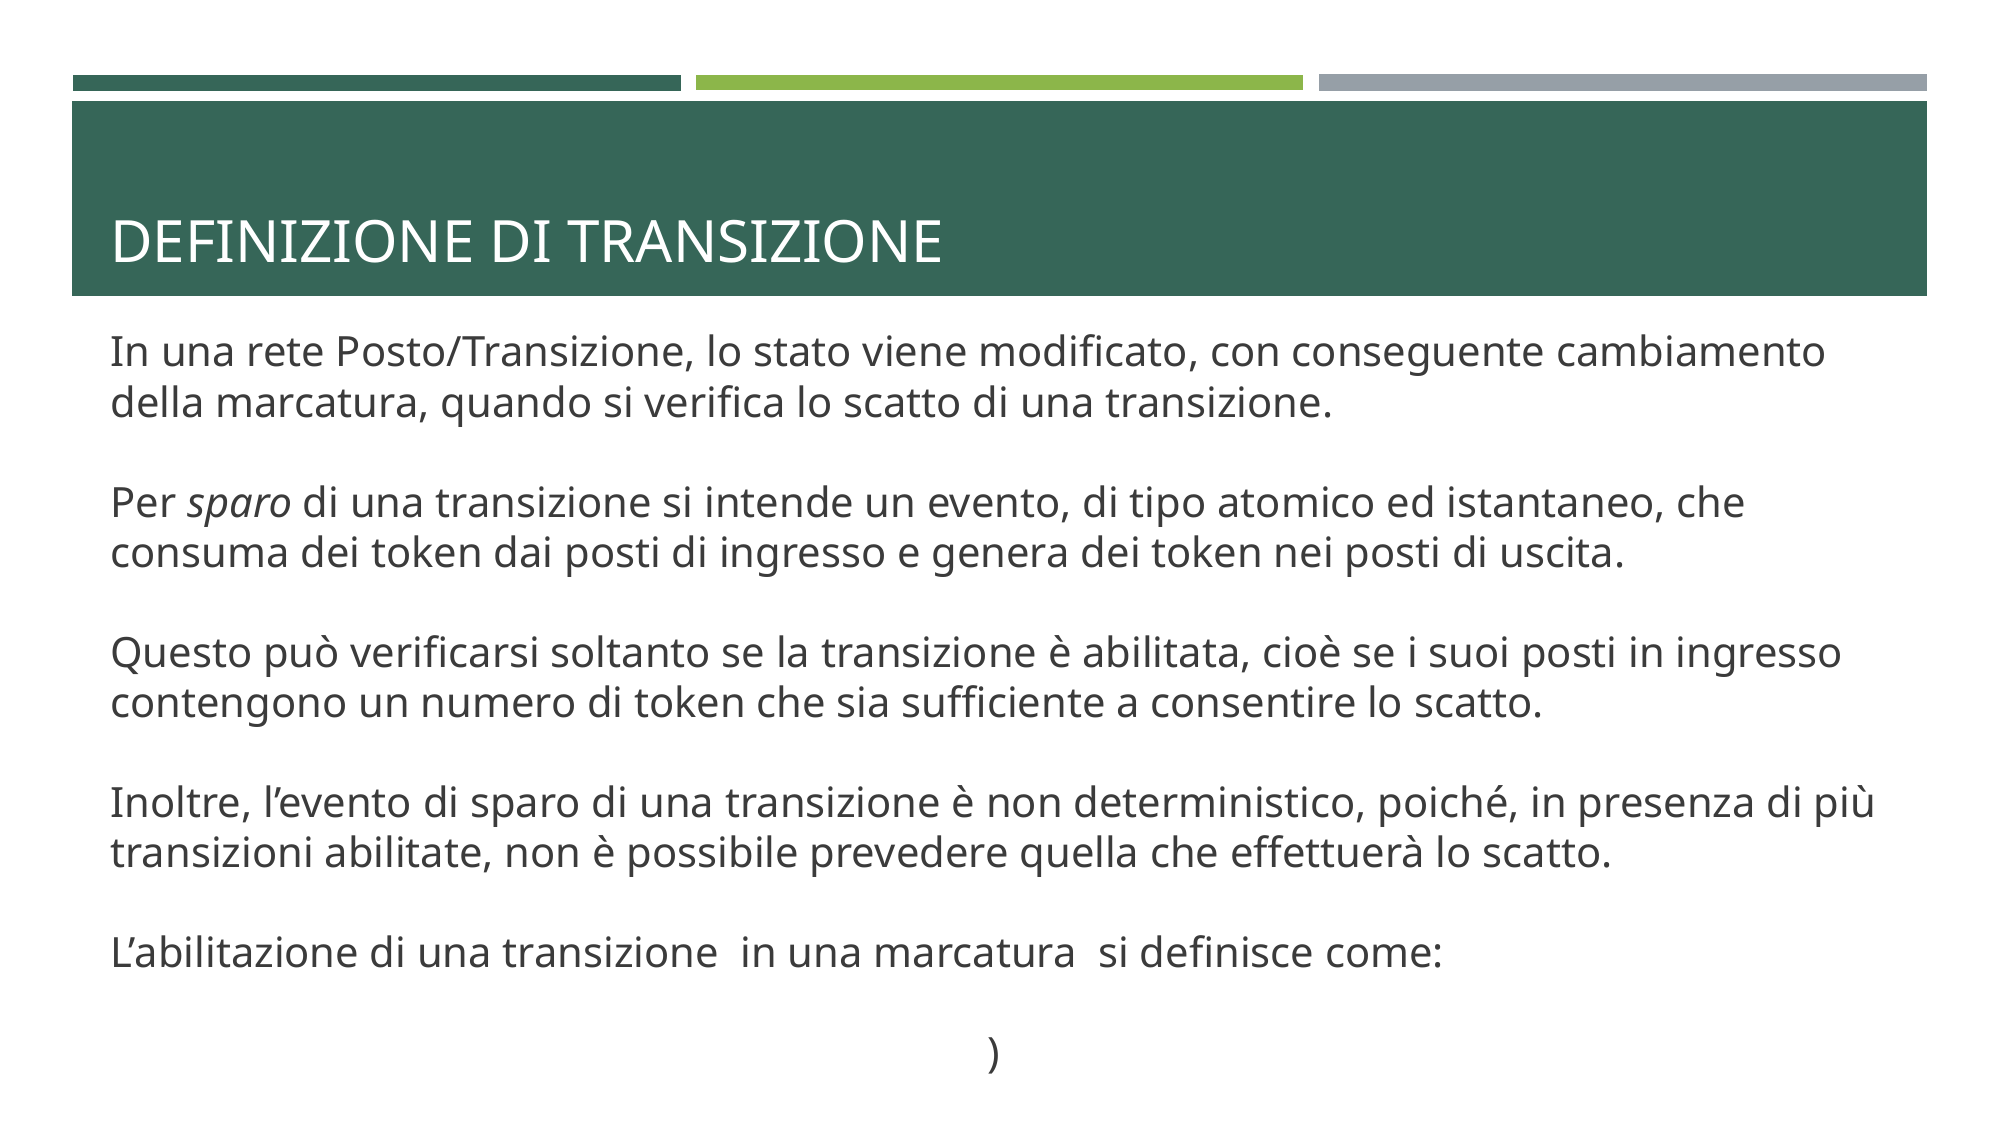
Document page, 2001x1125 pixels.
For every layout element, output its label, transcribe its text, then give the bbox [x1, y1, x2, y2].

text_box In una rete Posto/Transizione, lo stato viene modificato, con conseguente cambiamento della marcatura, quando si verifica lo scatto di una transizione. Per sparo di una transizione si intende un evento, di tipo atomico ed istantaneo, che consuma dei token dai posti di ingresso e genera dei token nei posti di uscita. Questo può verificarsi soltanto se la transizione è abilitata, cioè se i suoi posti in ingresso contengono un numero di token che sia sufficiente a consentire lo scatto. Inoltre, l’evento di sparo di una transizione è non deterministico, poiché, in presenza di più transizioni abilitate, non è possibile prevedere quella che effettuerà lo scatto. L’abilitazione di una transizione in una marcatura si definisce come: ) [95, 317, 1905, 1091]
title Definizione di transizione [95, 115, 1905, 282]
